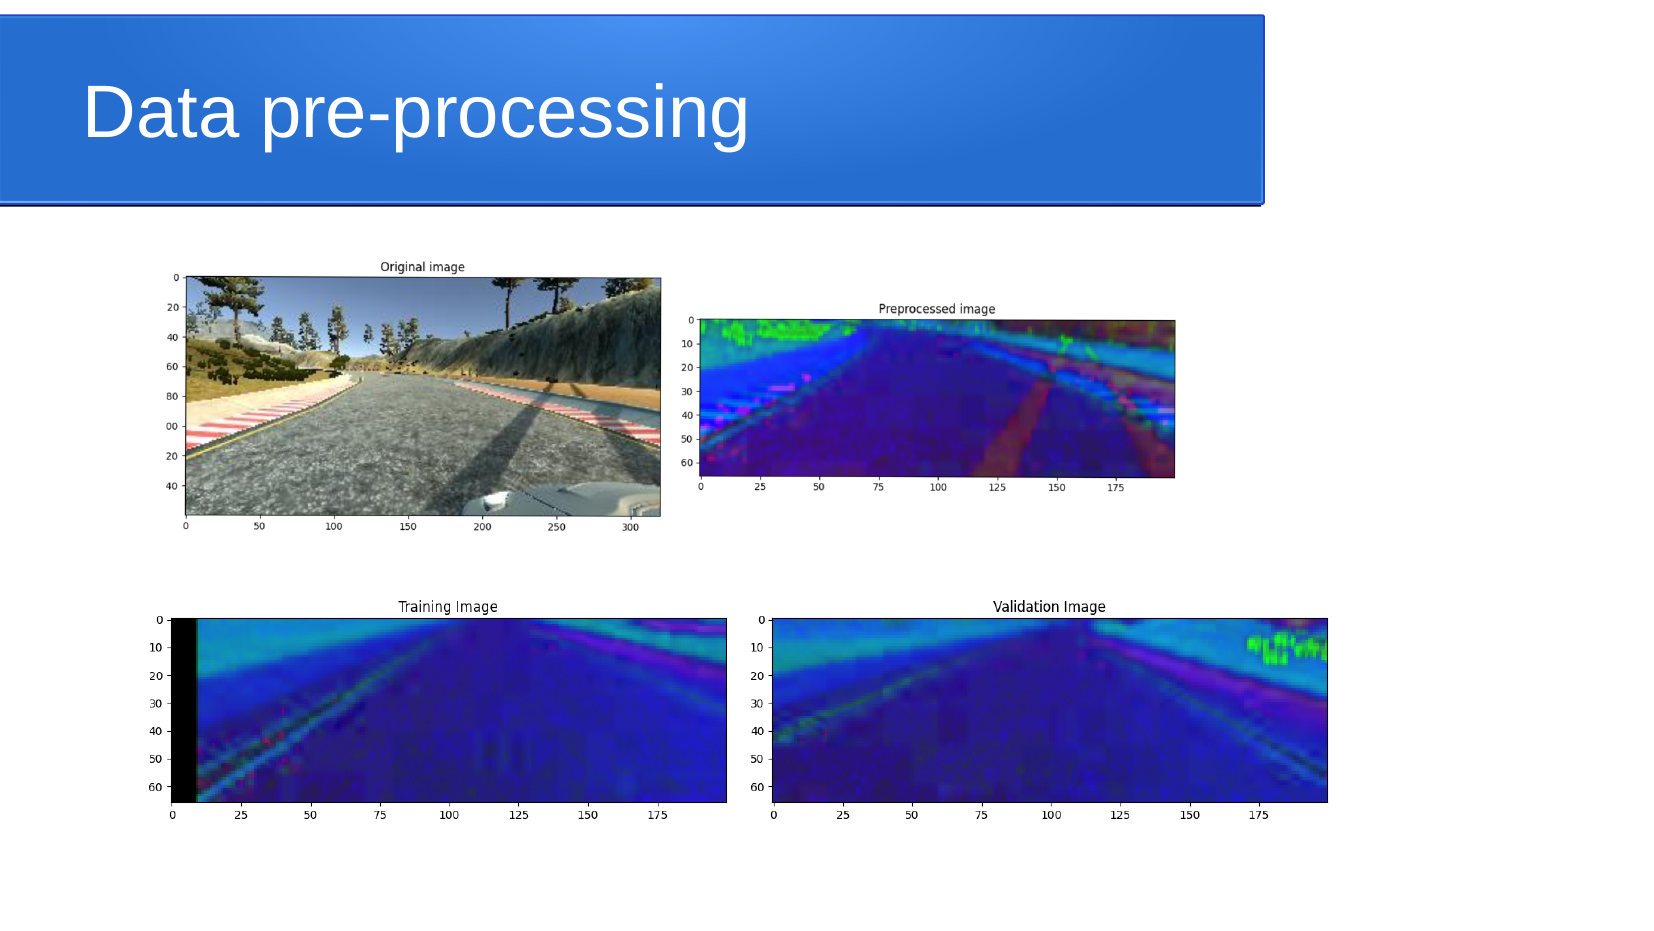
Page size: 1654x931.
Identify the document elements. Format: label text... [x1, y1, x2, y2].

picture [165, 225, 1186, 542]
picture [146, 569, 1334, 826]
title Data pre-processing [82, 35, 1235, 189]
